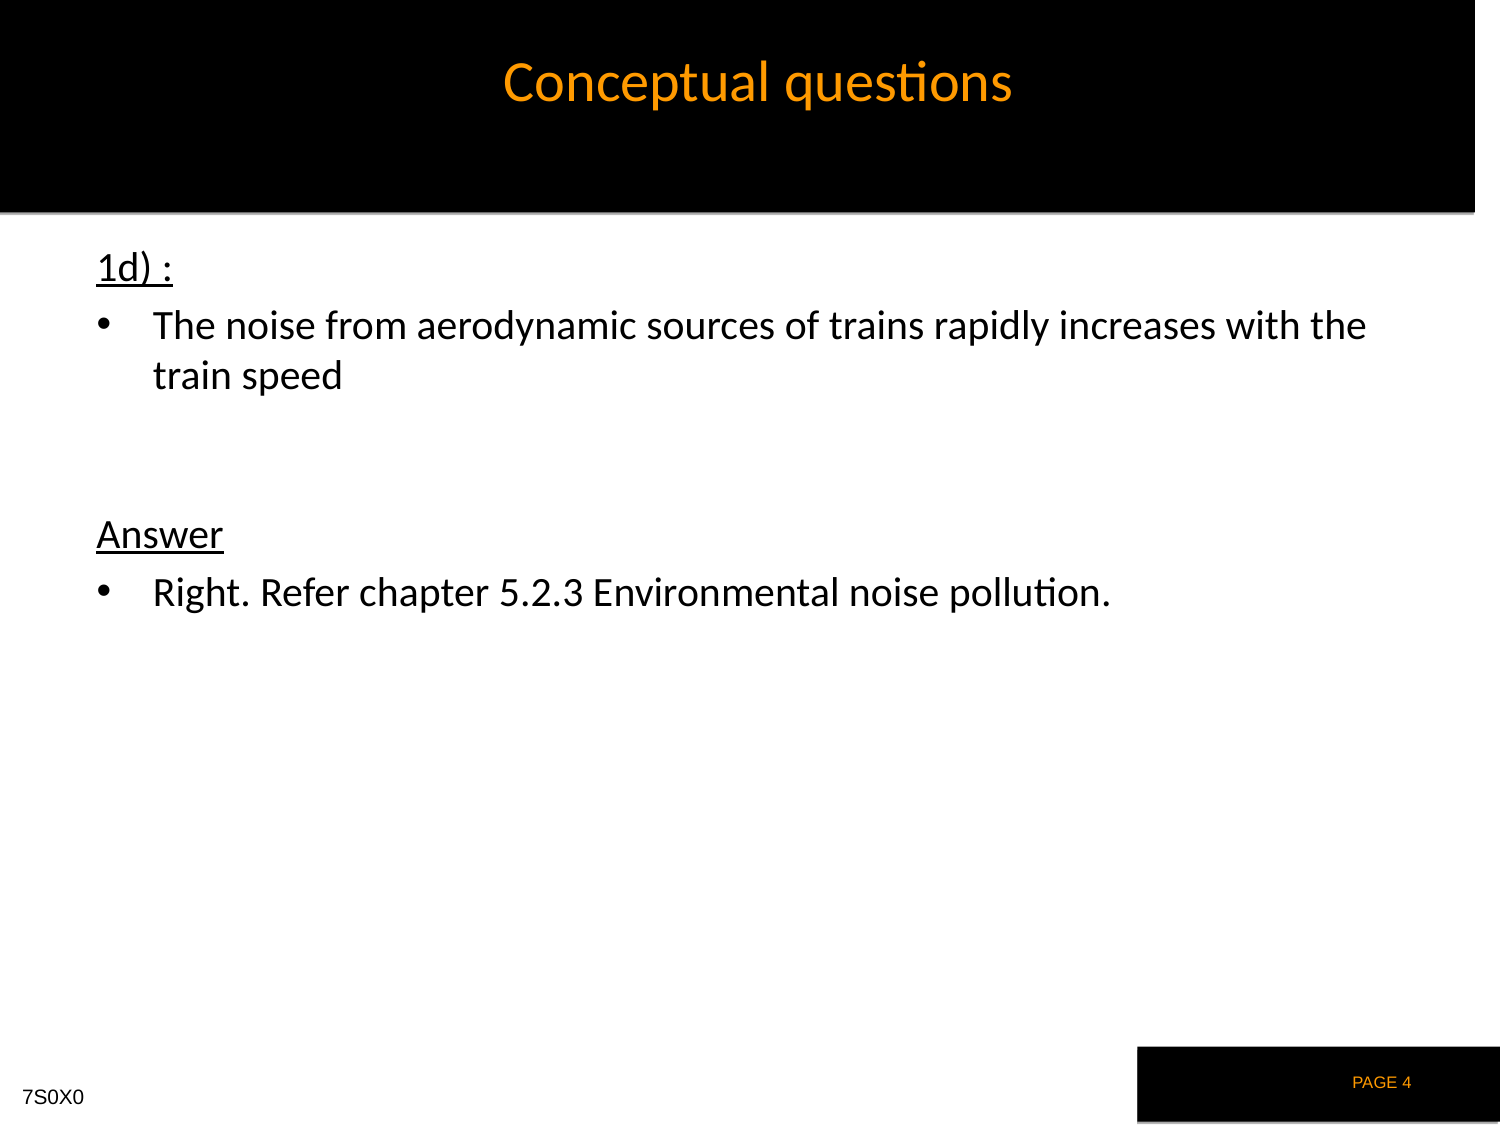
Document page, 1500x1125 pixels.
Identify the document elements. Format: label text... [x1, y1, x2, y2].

text_box [0, 0, 1475, 213]
title Conceptual questions [100, 35, 1417, 187]
text_box [1137, 1046, 1500, 1122]
text_box 7S0X0 [22, 1080, 613, 1112]
text_box PAGE 4 [1352, 1066, 1453, 1098]
list 1d) : The noise from aerodynamic sources of trains rapidly increases with the train speed Answer Right. Refer chapter 5.2.3 Environmental noise pollution. [81, 232, 1394, 882]
